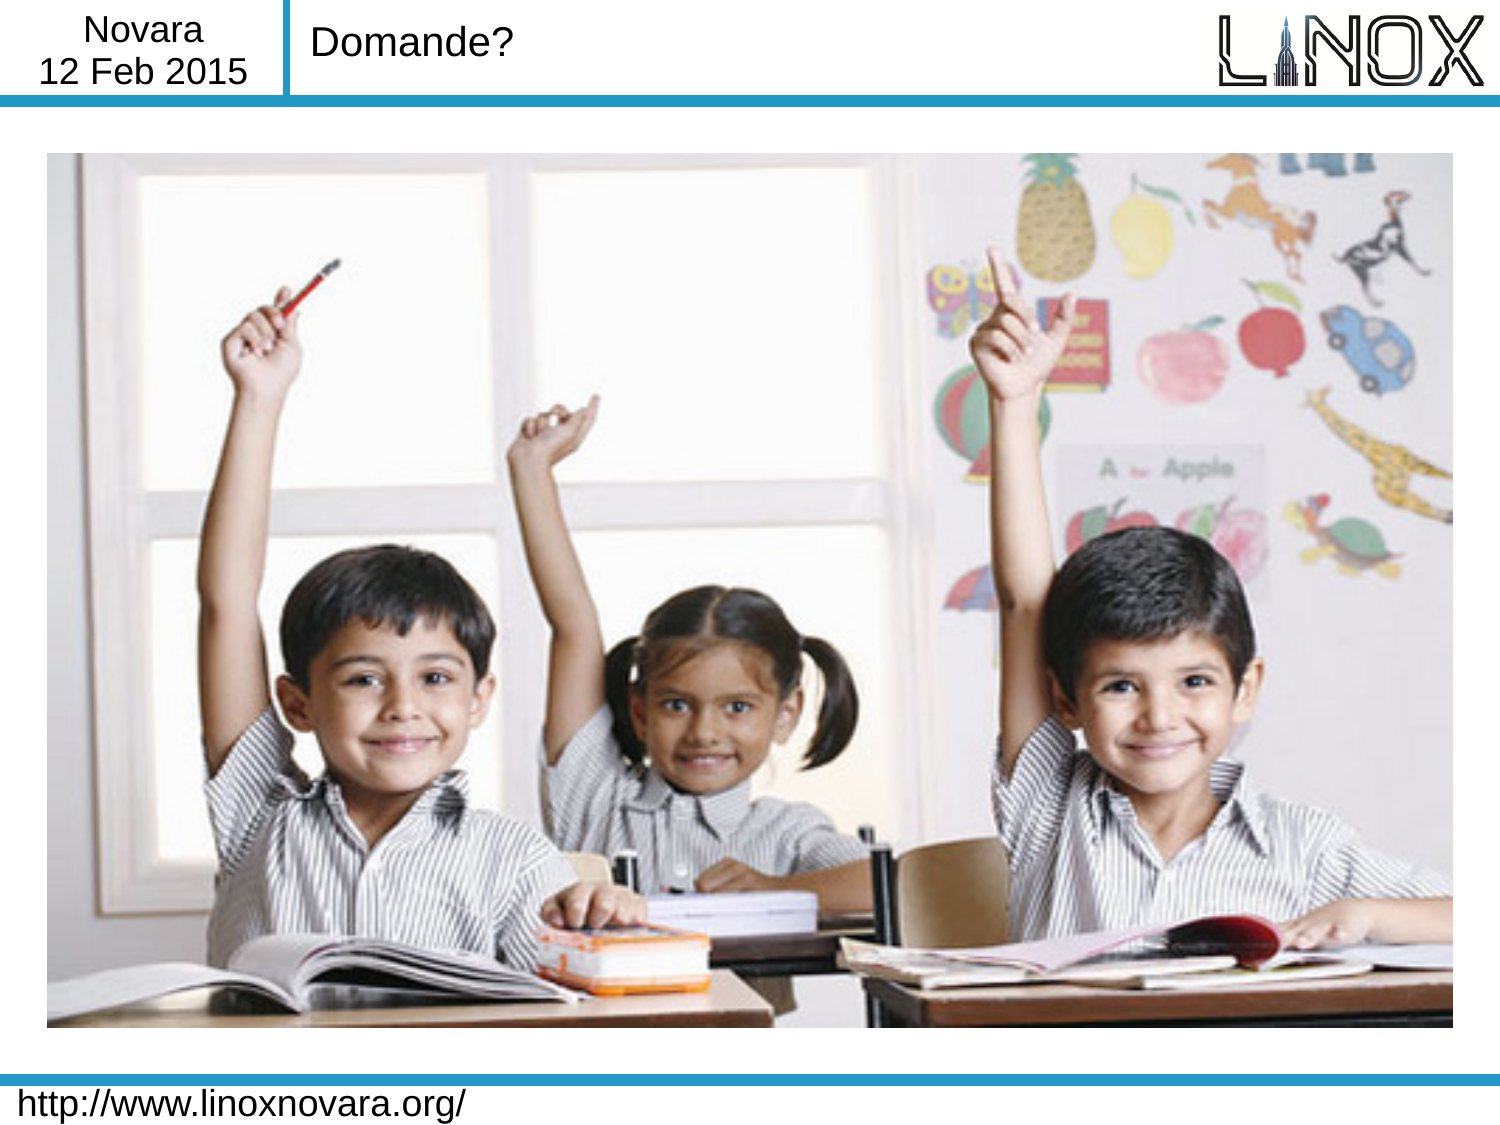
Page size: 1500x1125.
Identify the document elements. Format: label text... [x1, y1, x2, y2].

list Domande? [295, 11, 1321, 87]
picture [0, 0, 1500, 107]
picture [0, 1074, 1500, 1086]
picture [47, 153, 1453, 1028]
